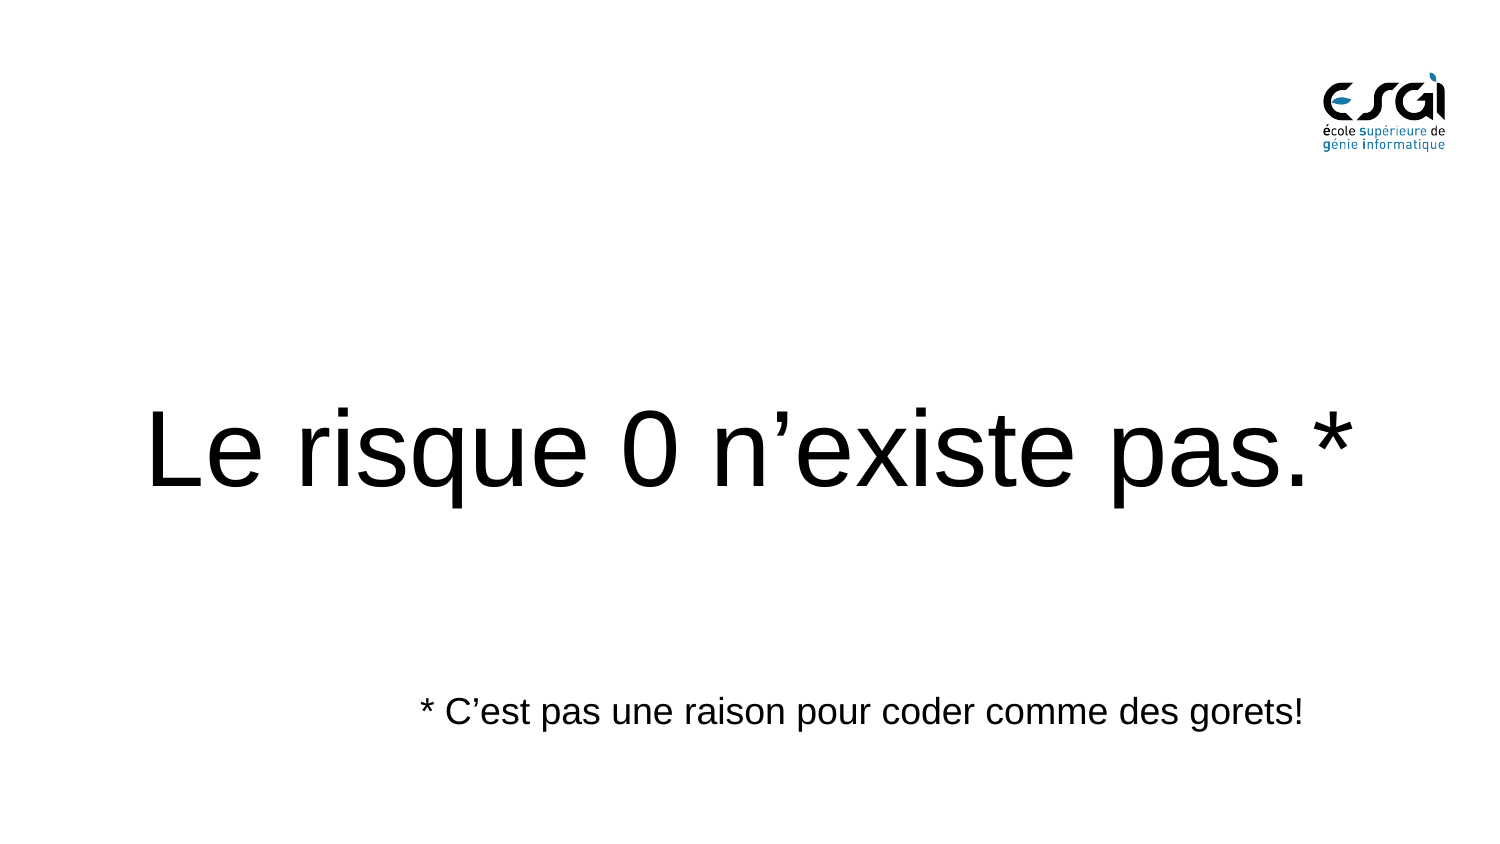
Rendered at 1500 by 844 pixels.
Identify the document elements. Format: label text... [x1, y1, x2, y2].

title Le risque 0 n’existe pas.* [51, 156, 1449, 523]
text_box * C’est pas une raison pour coder comme des gorets! [139, 672, 1320, 771]
picture [1319, 67, 1449, 157]
